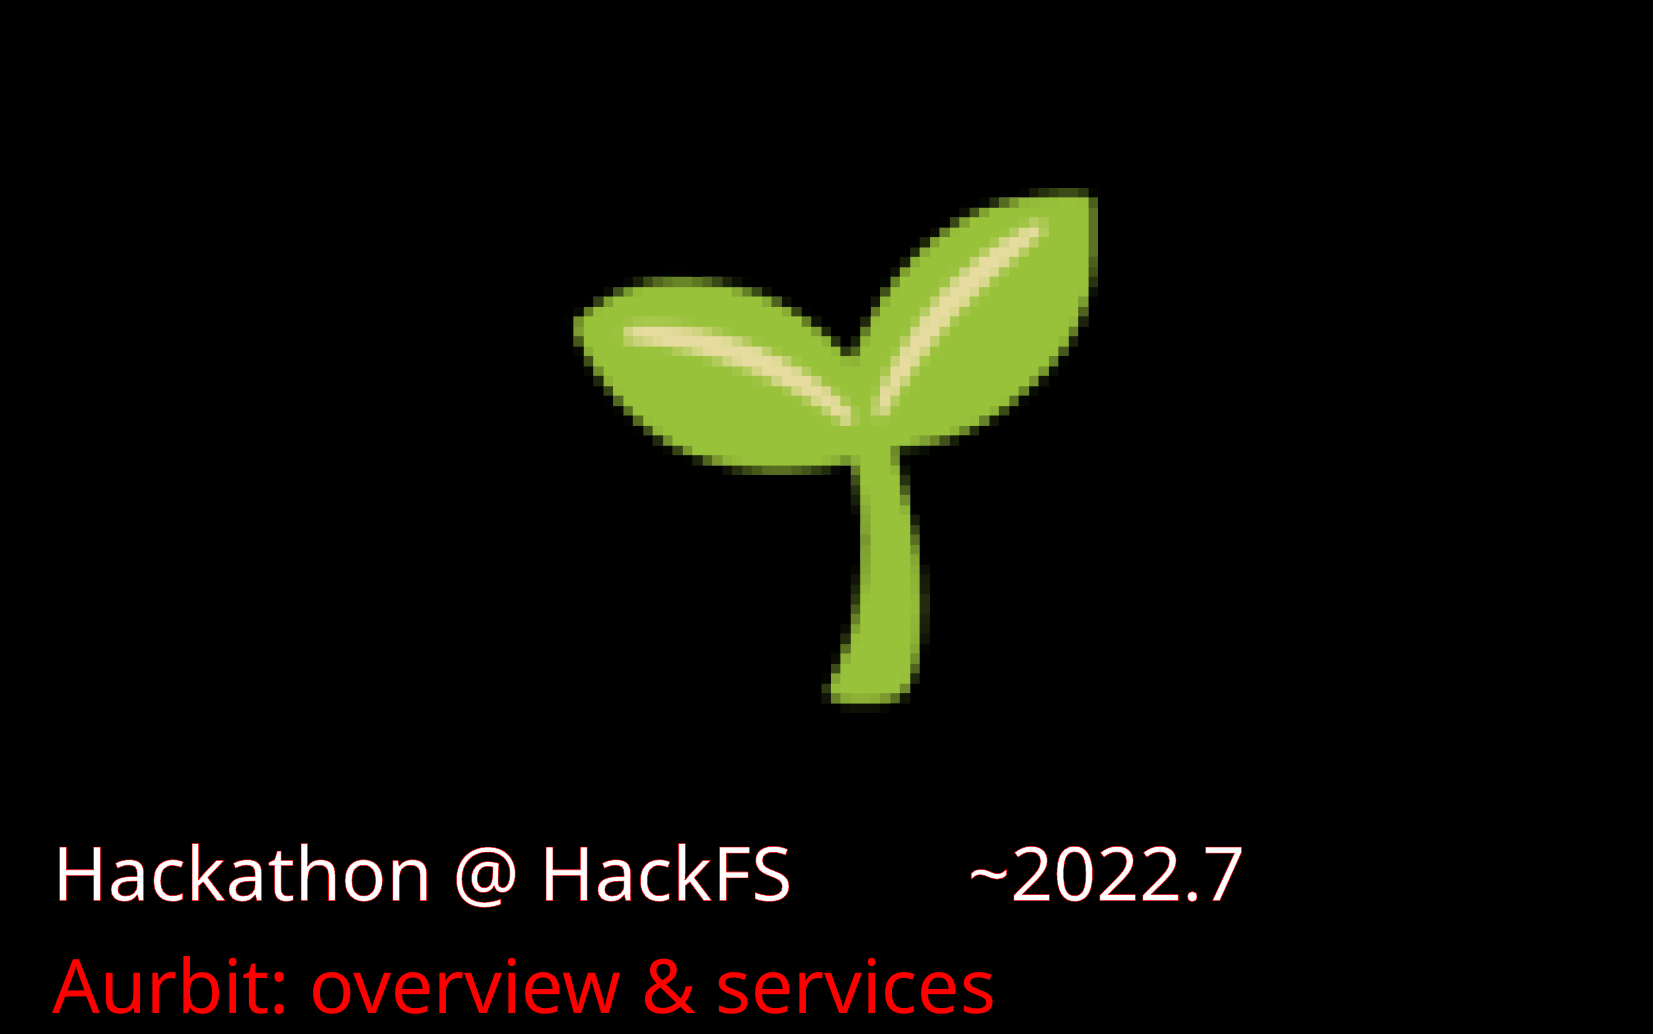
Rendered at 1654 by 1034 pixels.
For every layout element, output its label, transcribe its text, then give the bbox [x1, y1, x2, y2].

text_box Aurbit: overview & services [37, 926, 1555, 1017]
text_box Hackathon @ HackFS ~2022.7 [37, 812, 1613, 903]
picture [564, 188, 1098, 713]
